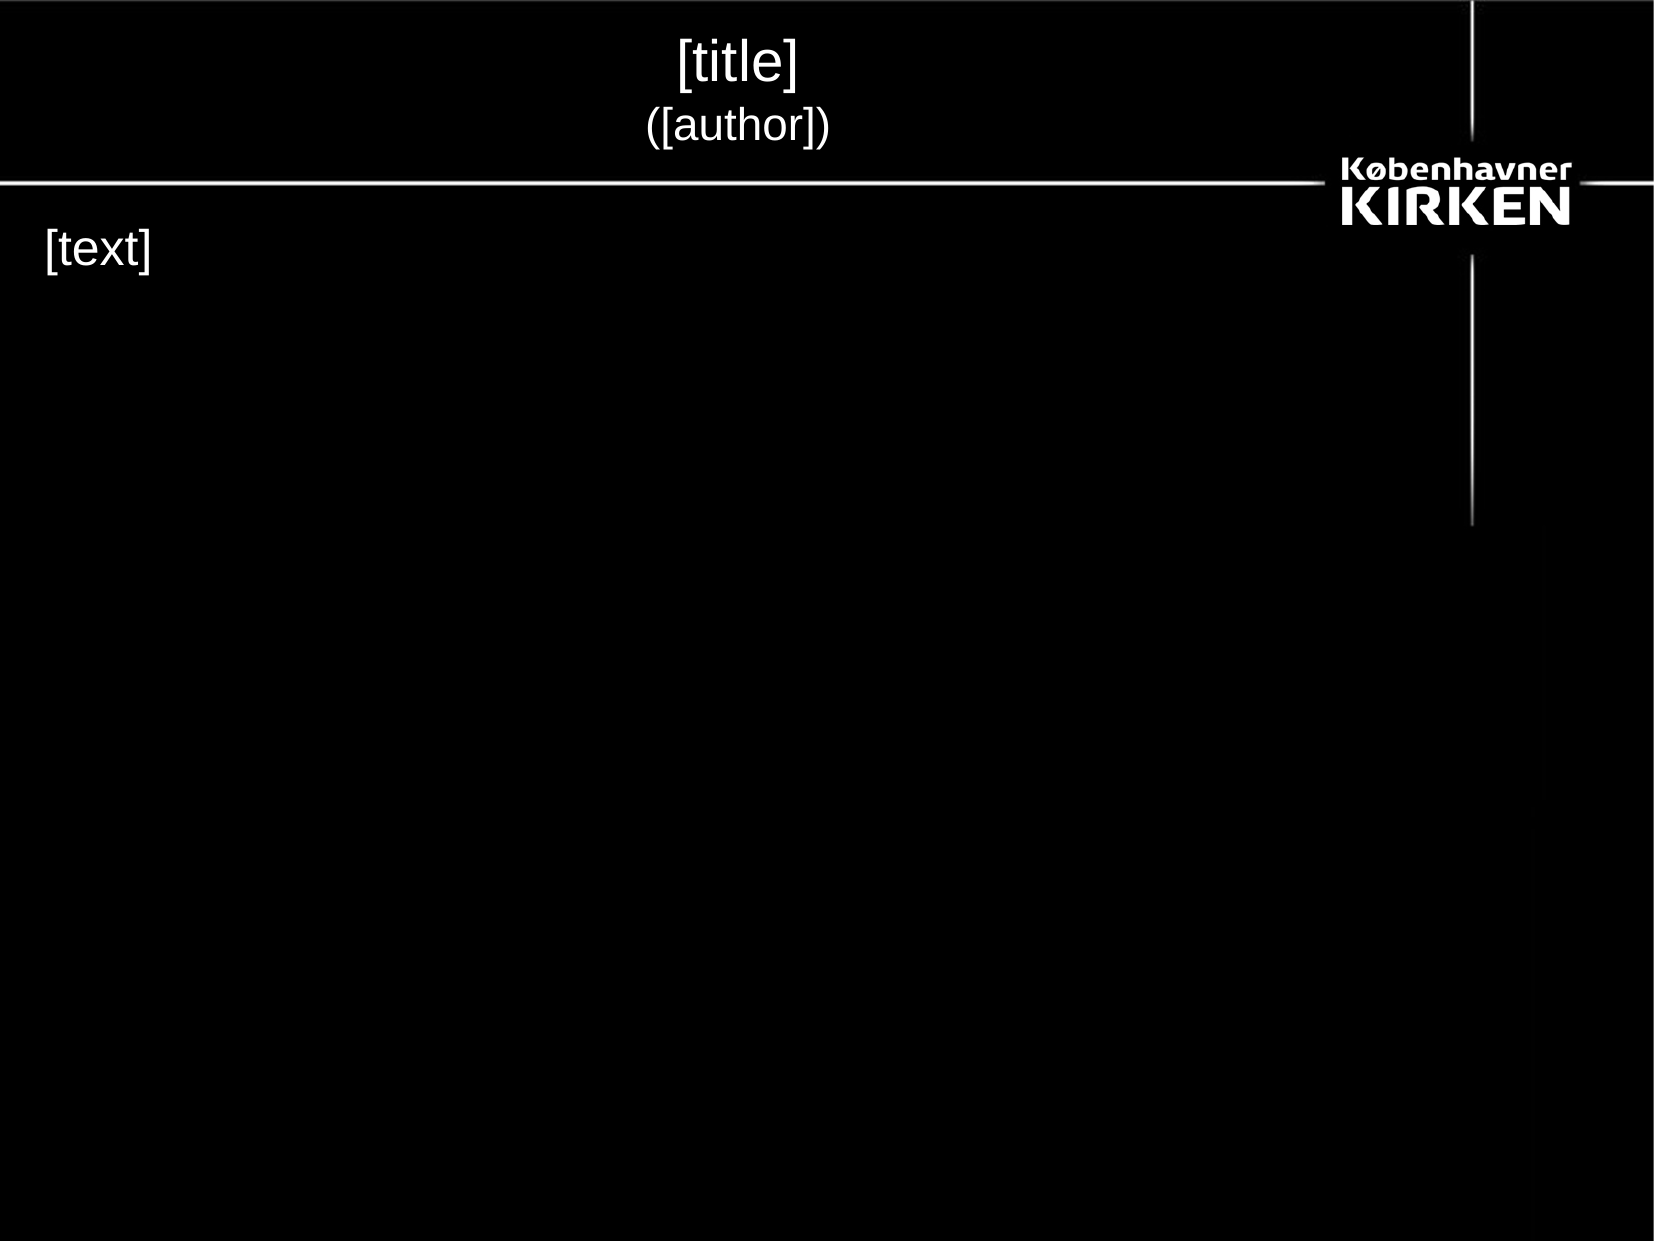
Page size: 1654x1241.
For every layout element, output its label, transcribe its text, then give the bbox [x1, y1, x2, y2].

text_box [text] [29, 206, 1447, 1155]
picture [0, 0, 1654, 1241]
text_box [title] ([author]) [0, 14, 1477, 159]
